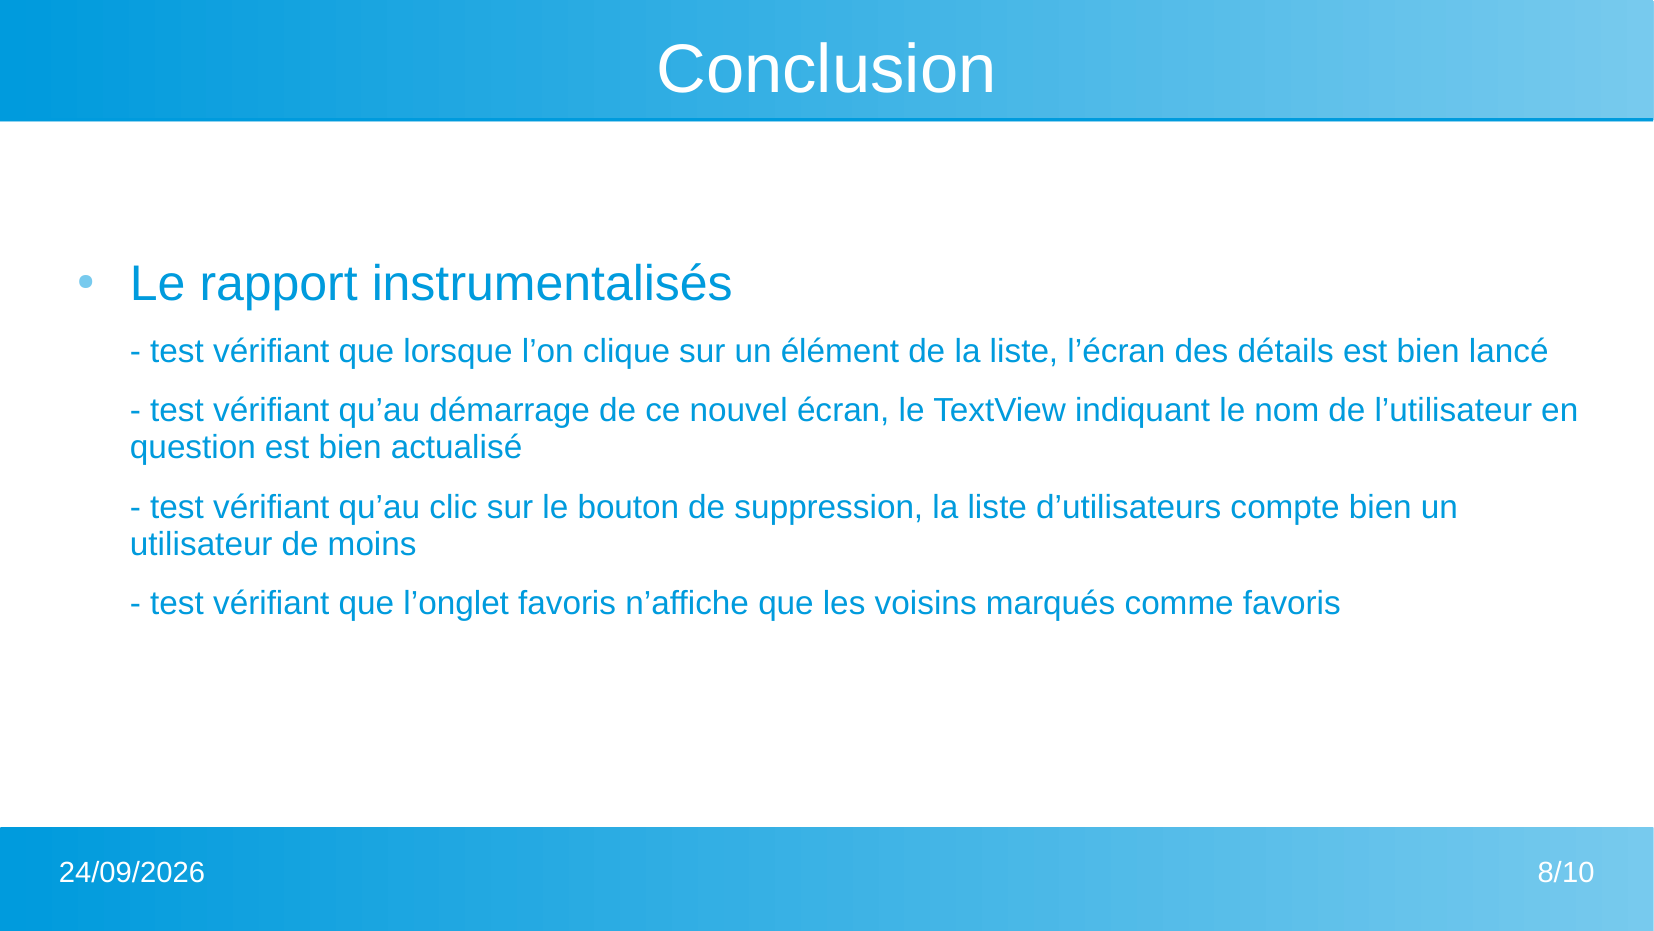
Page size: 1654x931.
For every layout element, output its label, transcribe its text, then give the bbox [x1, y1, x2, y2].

list Le rapport instrumentalisés - test vérifiant que lorsque l’on clique sur un élément de la liste, l’écran des détails est bien lancé - test vérifiant qu’au démarrage de ce nouvel écran, le TextView indiquant le nom de l’utilisateur en question est bien actualisé - test vérifiant qu’au clic sur le bouton de suppression, la liste d’utilisateurs compte bien un utilisateur de moins - test vérifiant que l’onglet favoris n’affiche que les voisins marqués comme favoris [59, 177, 1595, 768]
title Conclusion [59, 29, 1595, 108]
